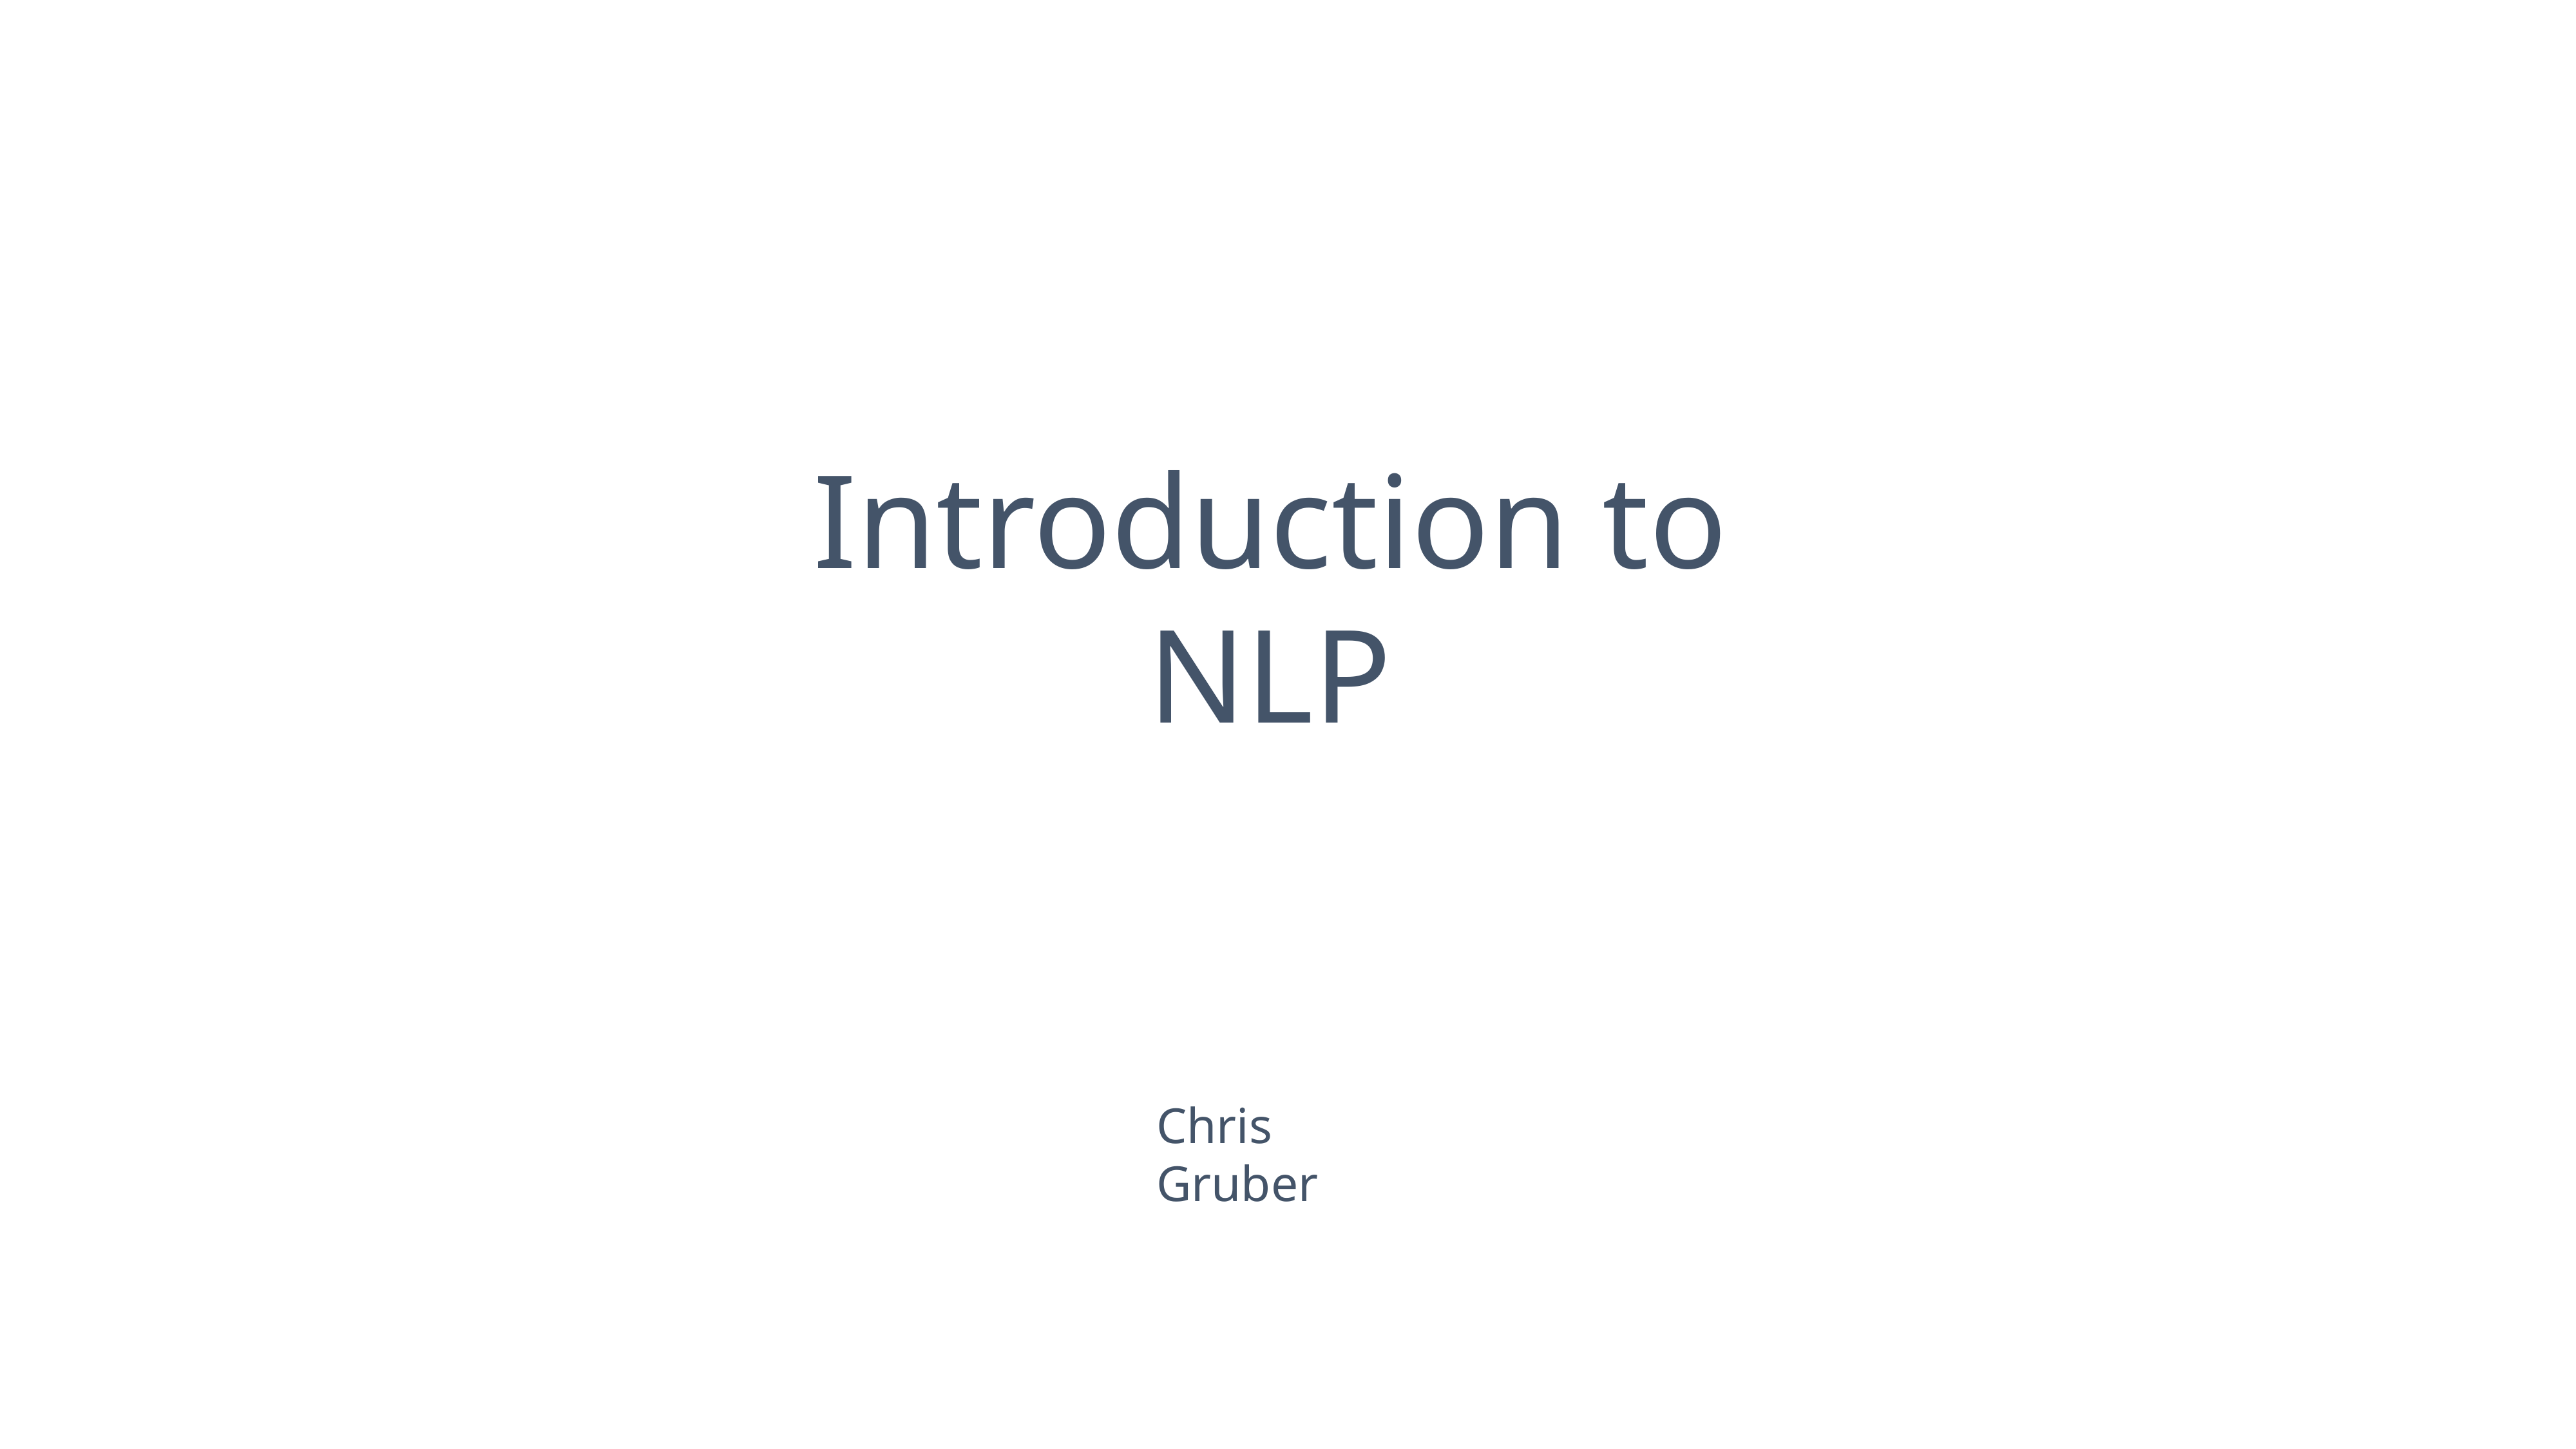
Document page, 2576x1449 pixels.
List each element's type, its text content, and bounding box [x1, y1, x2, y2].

text_box Chris Gruber [1147, 1090, 1436, 1216]
text_box Introduction to NLP [666, 435, 1875, 753]
